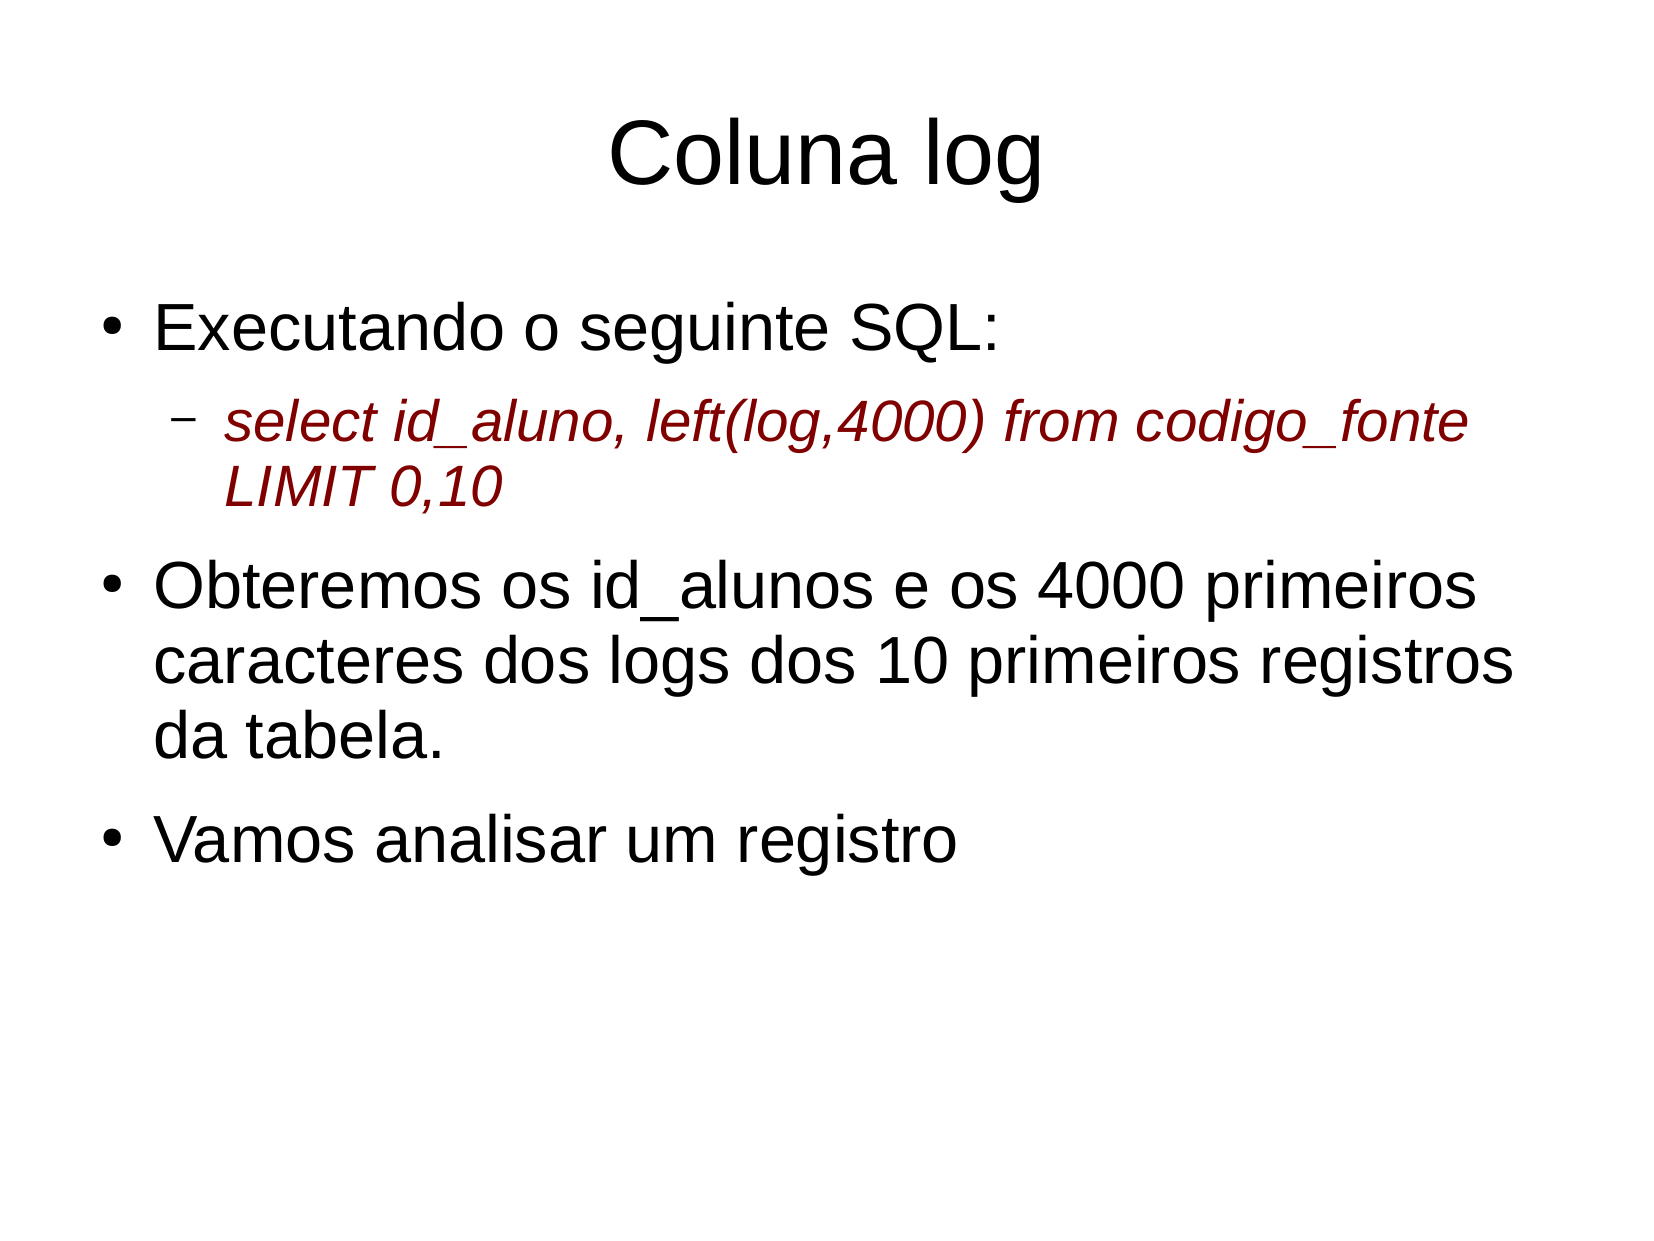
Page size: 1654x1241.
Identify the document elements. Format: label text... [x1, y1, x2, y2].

list Executando o seguinte SQL: select id_aluno, left(log,4000) from codigo_fonte LIMIT 0,10 Obteremos os id_alunos e os 4000 primeiros caracteres dos logs dos 10 primeiros registros da tabela. Vamos analisar um registro [82, 290, 1571, 1010]
title Coluna log [82, 49, 1571, 257]
